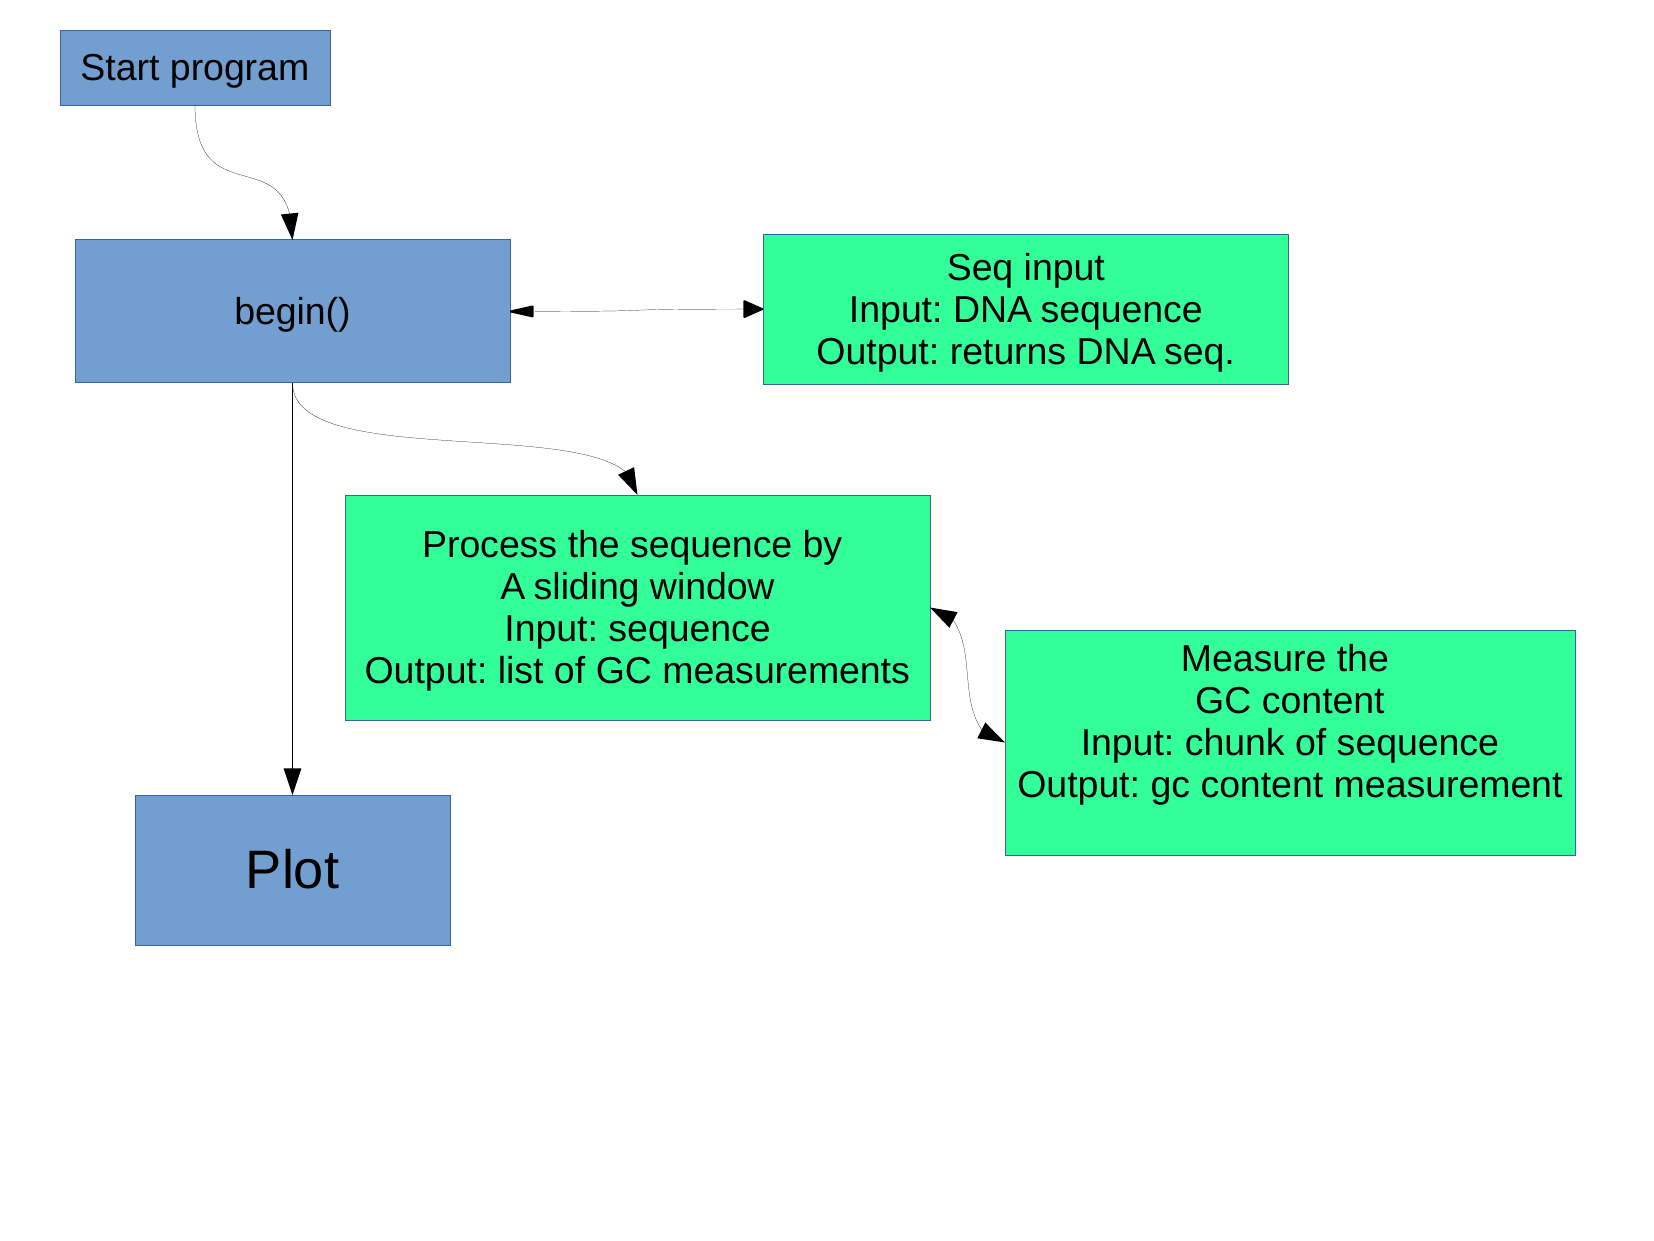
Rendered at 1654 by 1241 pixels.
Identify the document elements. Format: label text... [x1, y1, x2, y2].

text_box Process the sequence by A sliding window Input: sequence Output: list of GC measurements [345, 495, 931, 721]
text_box Measure the GC content Input: chunk of sequence Output: gc content measurement [1005, 630, 1576, 856]
text_box begin() [75, 239, 511, 383]
text_box Seq input Input: DNA sequence Output: returns DNA seq. [763, 234, 1289, 385]
text_box Plot [135, 795, 451, 946]
text_box Start program [60, 30, 331, 106]
